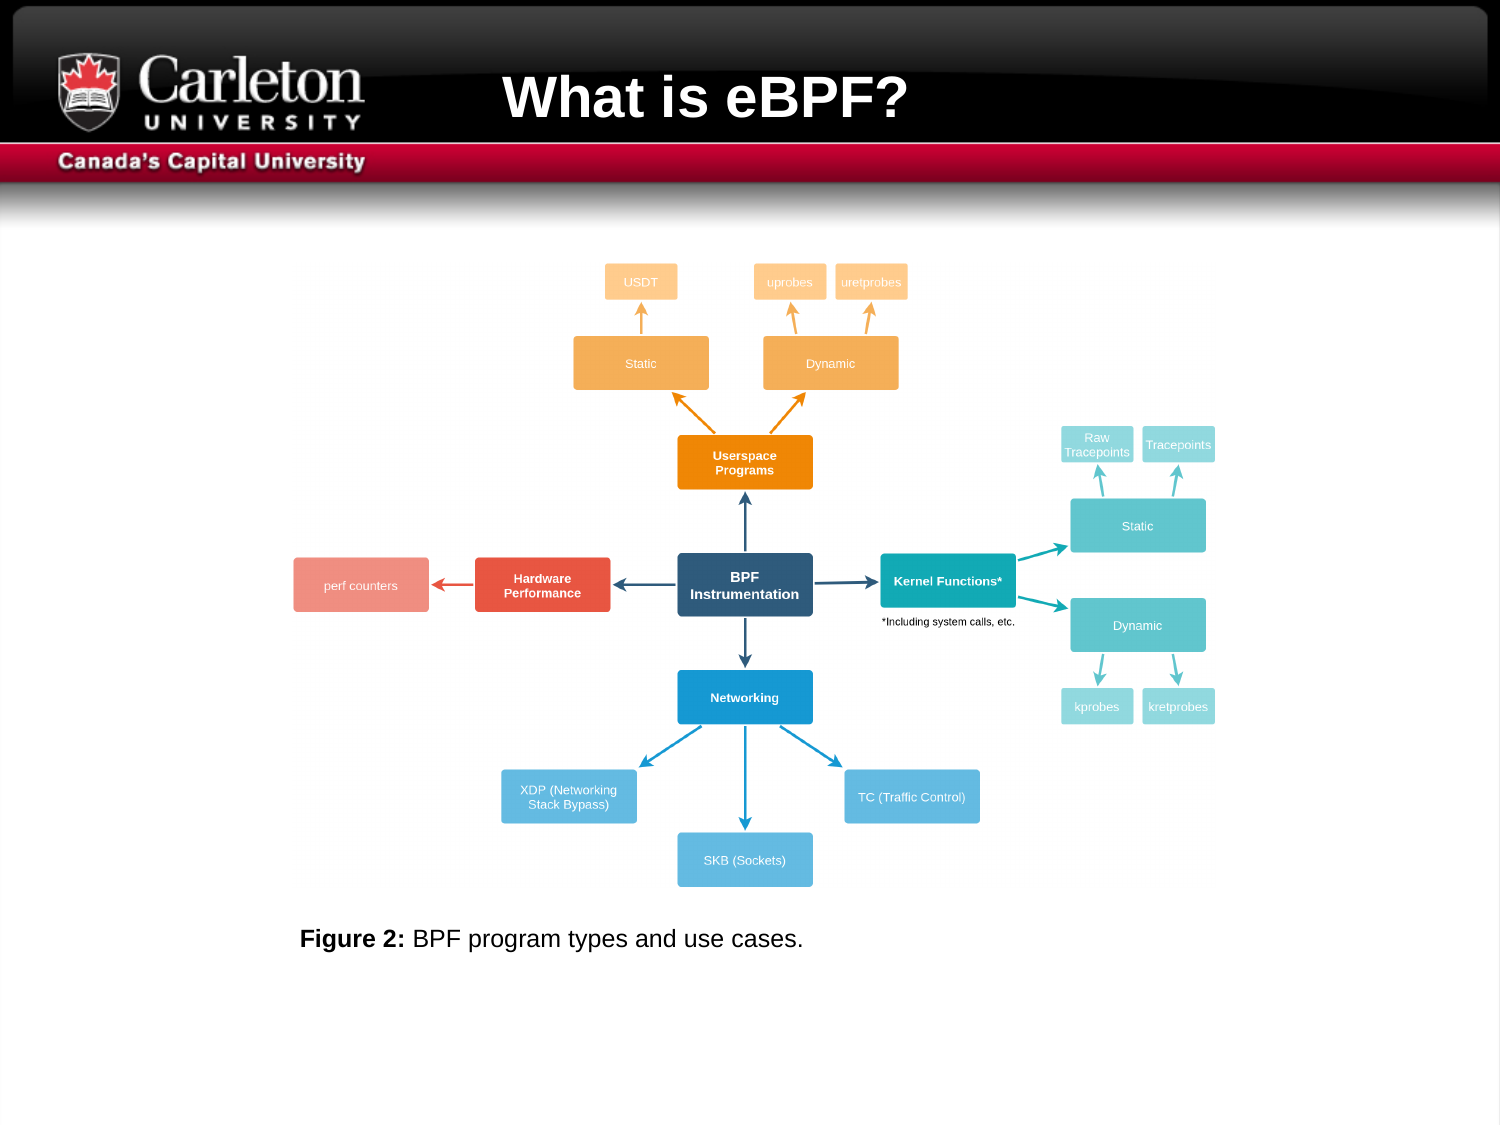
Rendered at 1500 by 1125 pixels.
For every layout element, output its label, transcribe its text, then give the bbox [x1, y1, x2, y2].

title What is eBPF? [487, 37, 1438, 150]
picture [0, 0, 1500, 1125]
text_box Figure 2: BPF program types and use cases. [285, 915, 856, 990]
